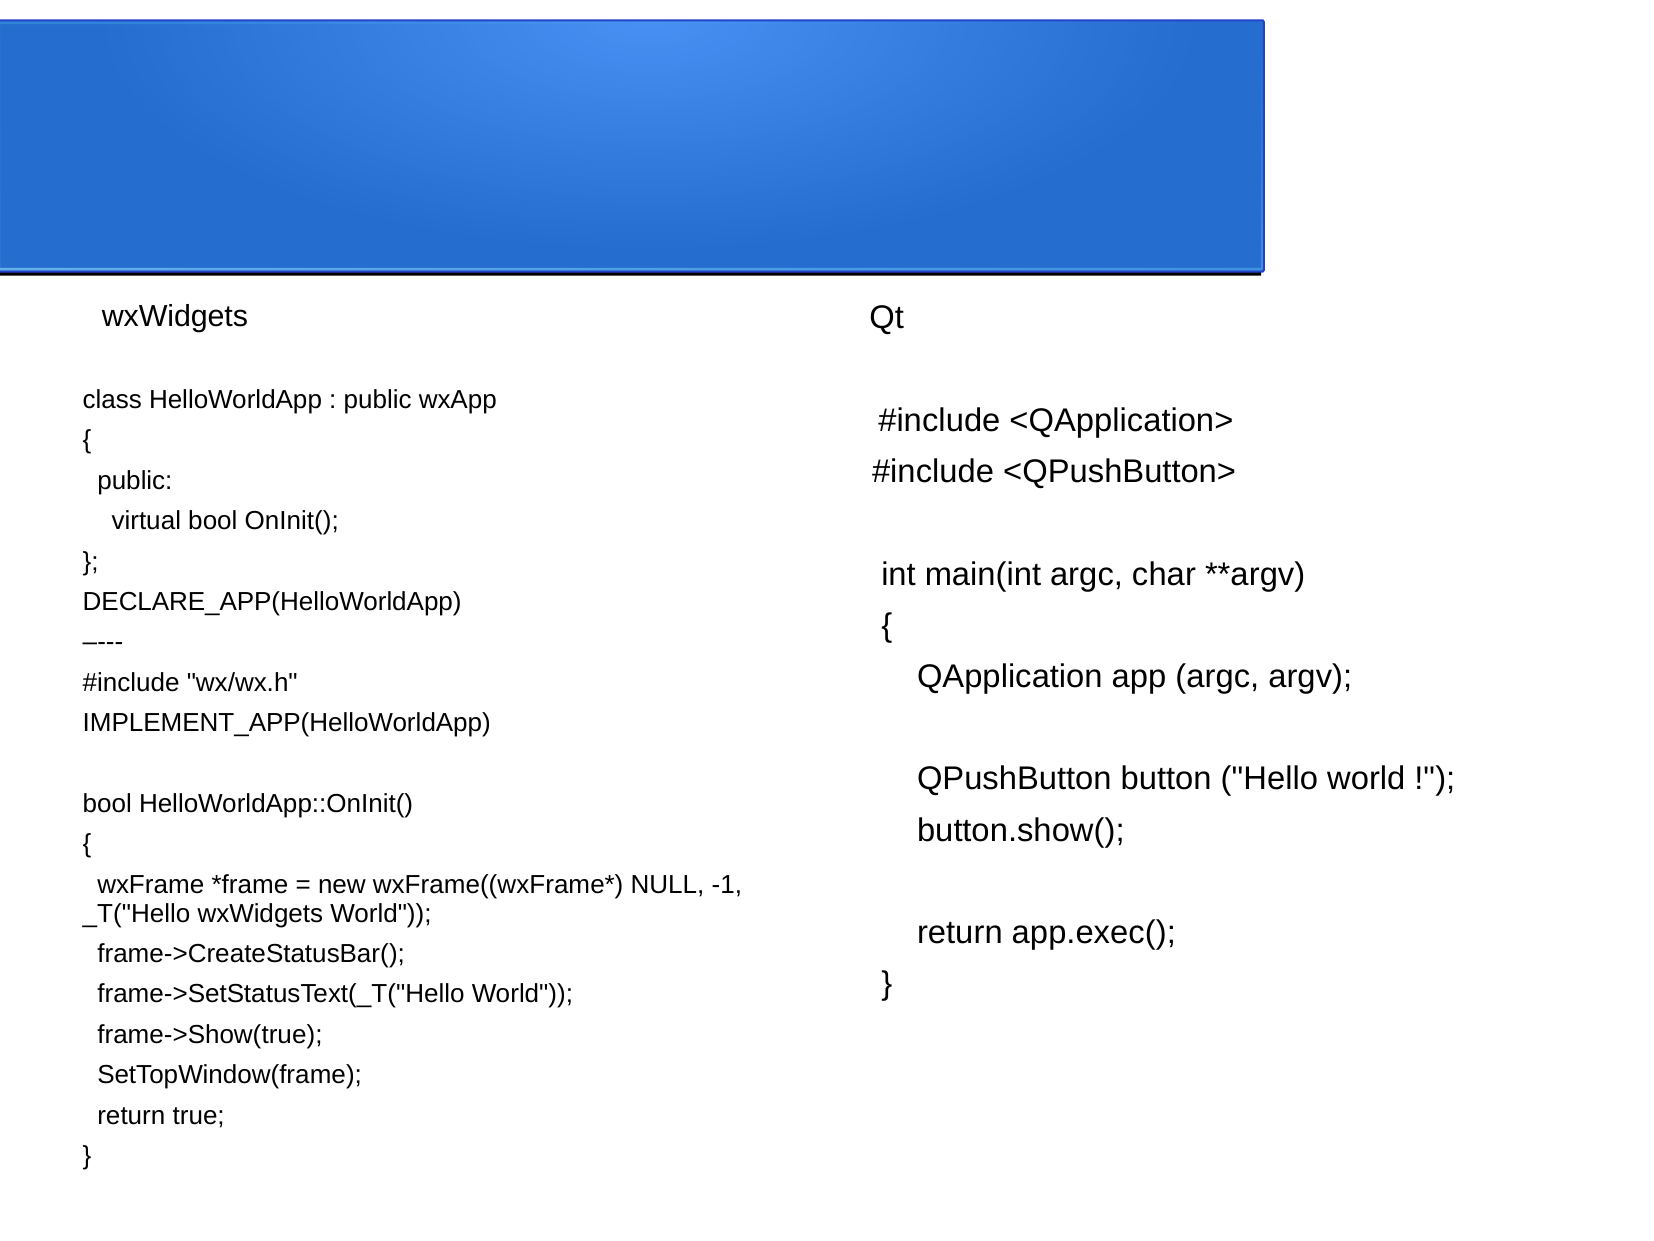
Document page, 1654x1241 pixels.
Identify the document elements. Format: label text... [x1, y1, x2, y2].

title [82, 47, 1235, 252]
list wxWidgets class HelloWorldApp : public wxApp { public: virtual bool OnInit(); }; DECLARE_APP(HelloWorldApp) –--- #include "wx/wx.h" IMPLEMENT_APP(HelloWorldApp) bool HelloWorldApp::OnInit() { wxFrame *frame = new wxFrame((wxFrame*) NULL, -1, _T("Hello wxWidgets World")); frame->CreateStatusBar(); frame->SetStatusText(_T("Hello World")); frame->Show(true); SetTopWindow(frame); return true; } [82, 299, 809, 1201]
list Qt #include <QApplication> #include <QPushButton> int main(int argc, char **argv) { QApplication app (argc, argv); QPushButton button ("Hello world !"); button.show(); return app.exec(); } [845, 299, 1572, 1019]
